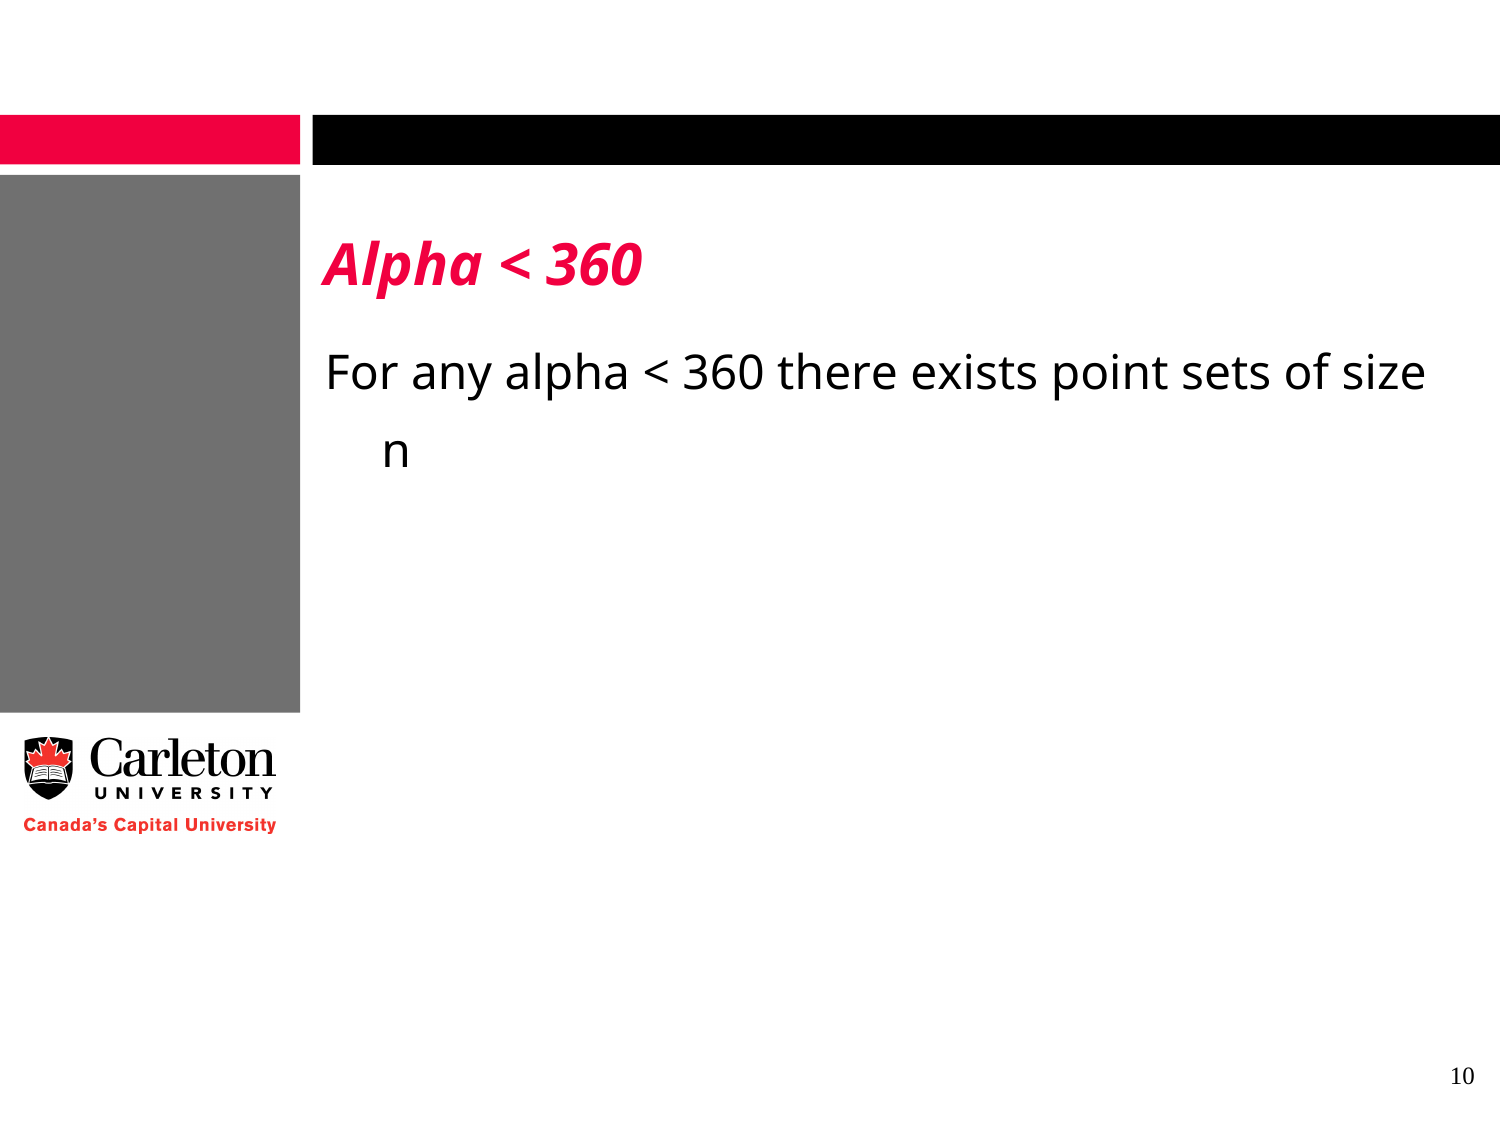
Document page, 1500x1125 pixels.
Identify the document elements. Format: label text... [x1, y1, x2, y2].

title Alpha < 360 [324, 187, 1450, 324]
list For any alpha < 360 there exists point sets of size n [324, 324, 1450, 1051]
picture [24, 737, 276, 834]
